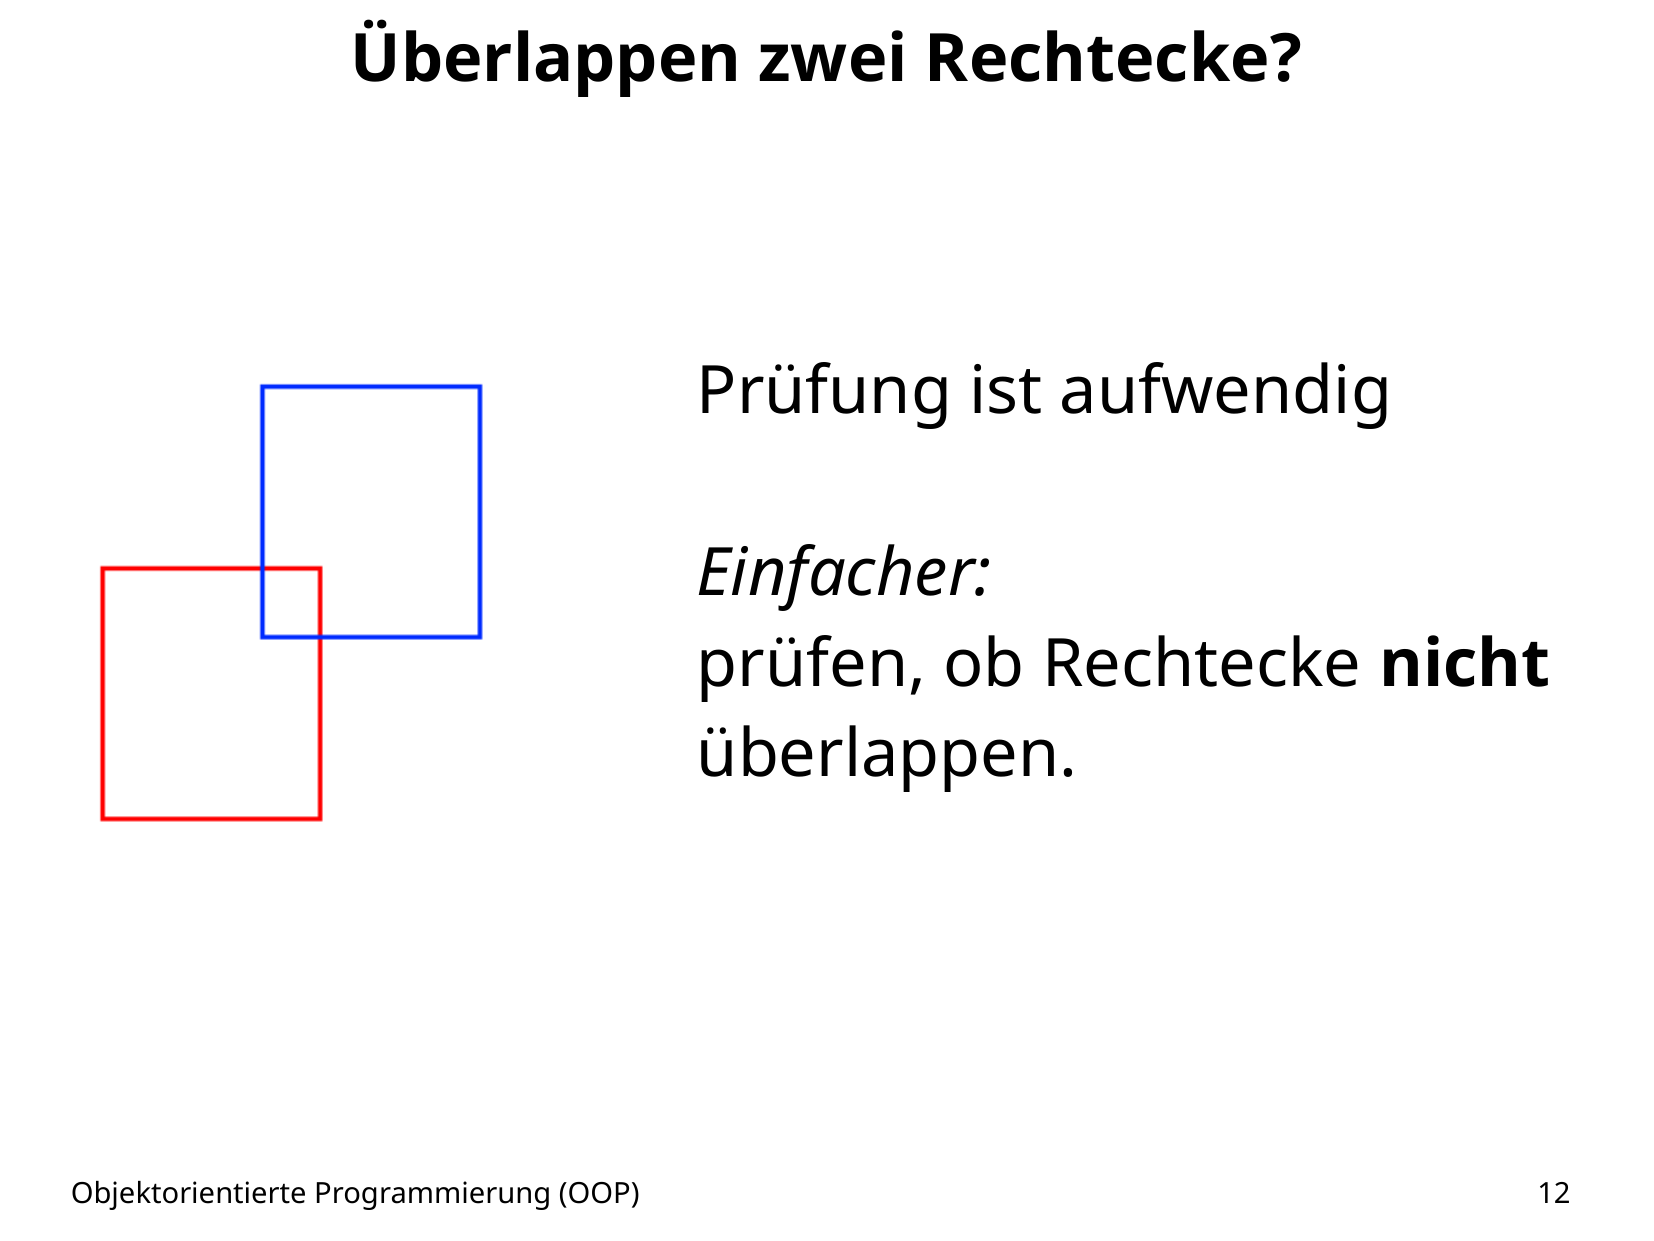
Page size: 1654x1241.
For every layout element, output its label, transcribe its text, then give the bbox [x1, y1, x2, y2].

list Prüfung ist aufwendig Einfacher: prüfen, ob Rechtecke nicht überlappen. [696, 342, 1607, 1170]
picture [70, 354, 485, 824]
title Überlappen zwei Rechtecke? [0, 5, 1654, 107]
